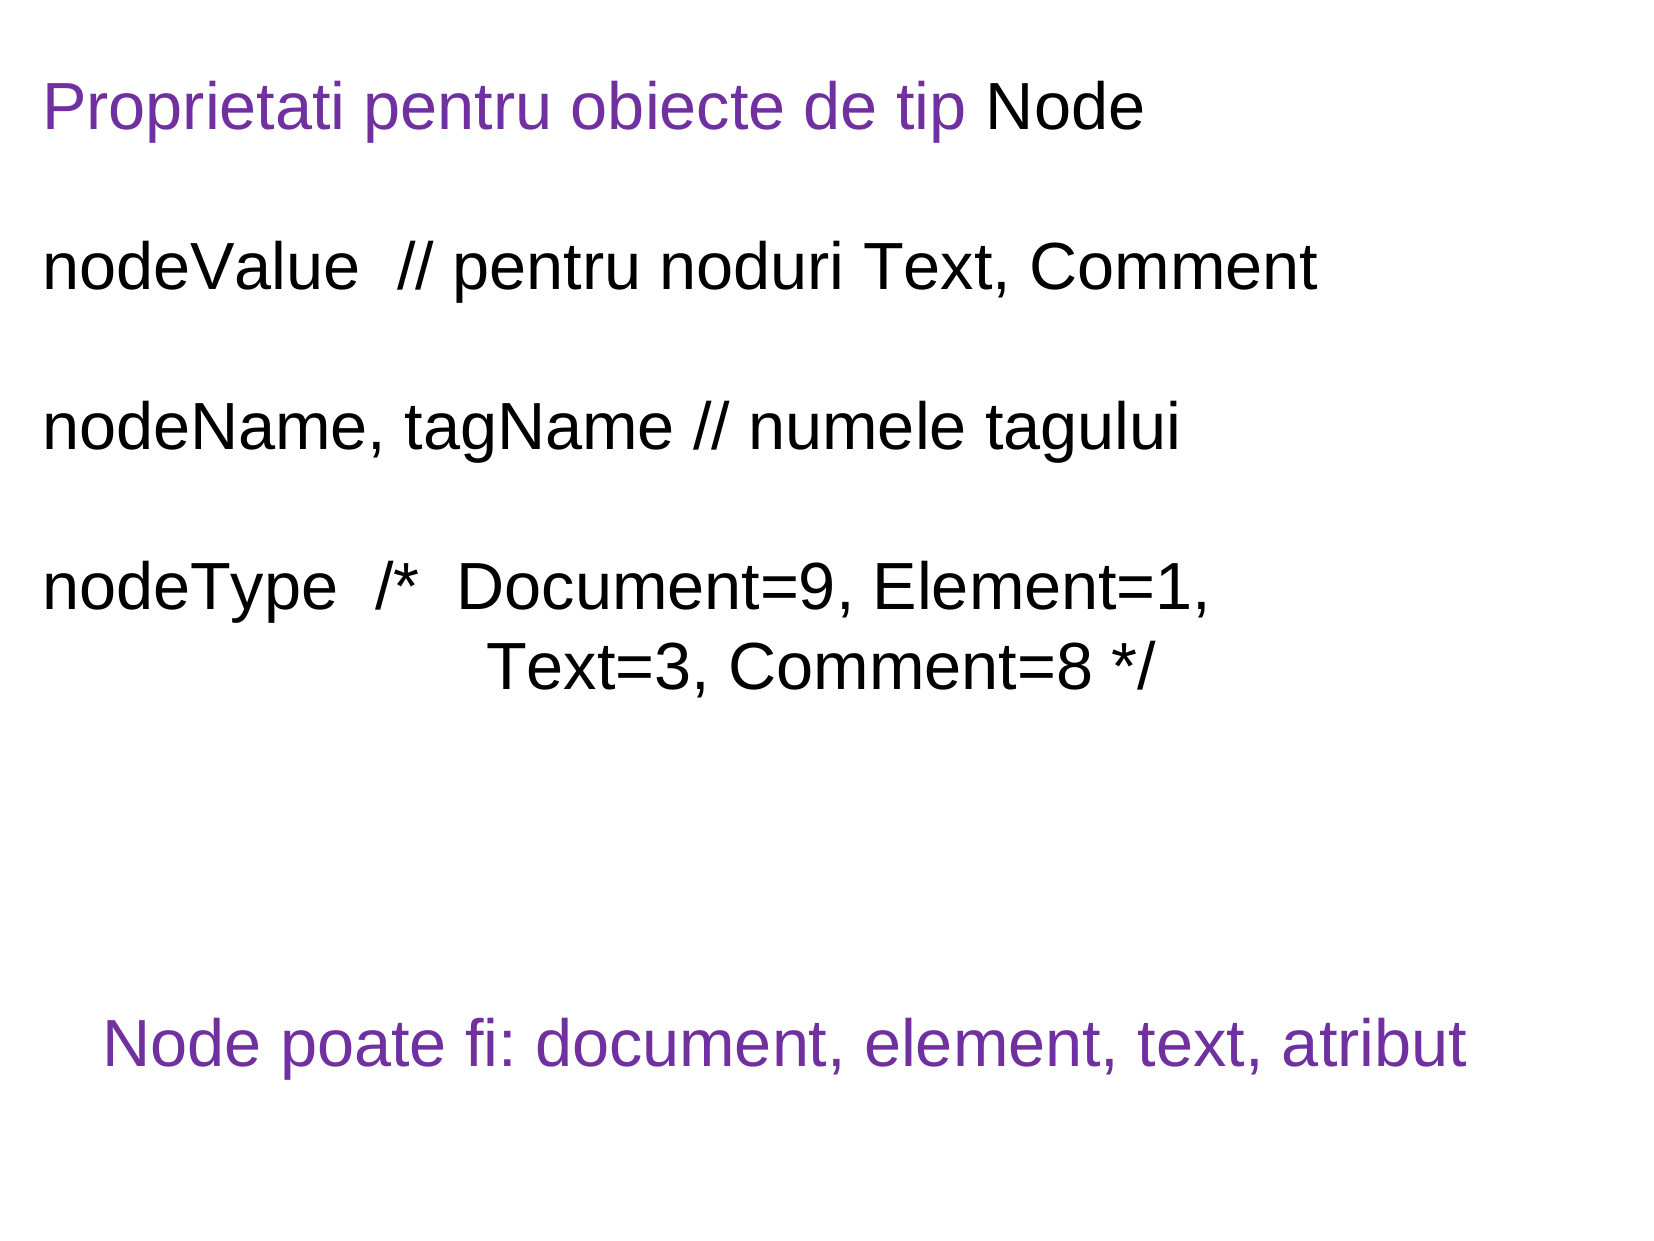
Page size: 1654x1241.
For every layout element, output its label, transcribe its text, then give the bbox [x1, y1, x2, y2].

text_box Node poate fi: document, element, text, atribut [87, 992, 1501, 1087]
text_box Proprietati pentru obiecte de tip Node nodeValue // pentru noduri Text, Comment nodeName, tagName // numele tagului nodeType /* Document=9, Element=1, Text=3, Comment=8 */ [27, 55, 1548, 871]
